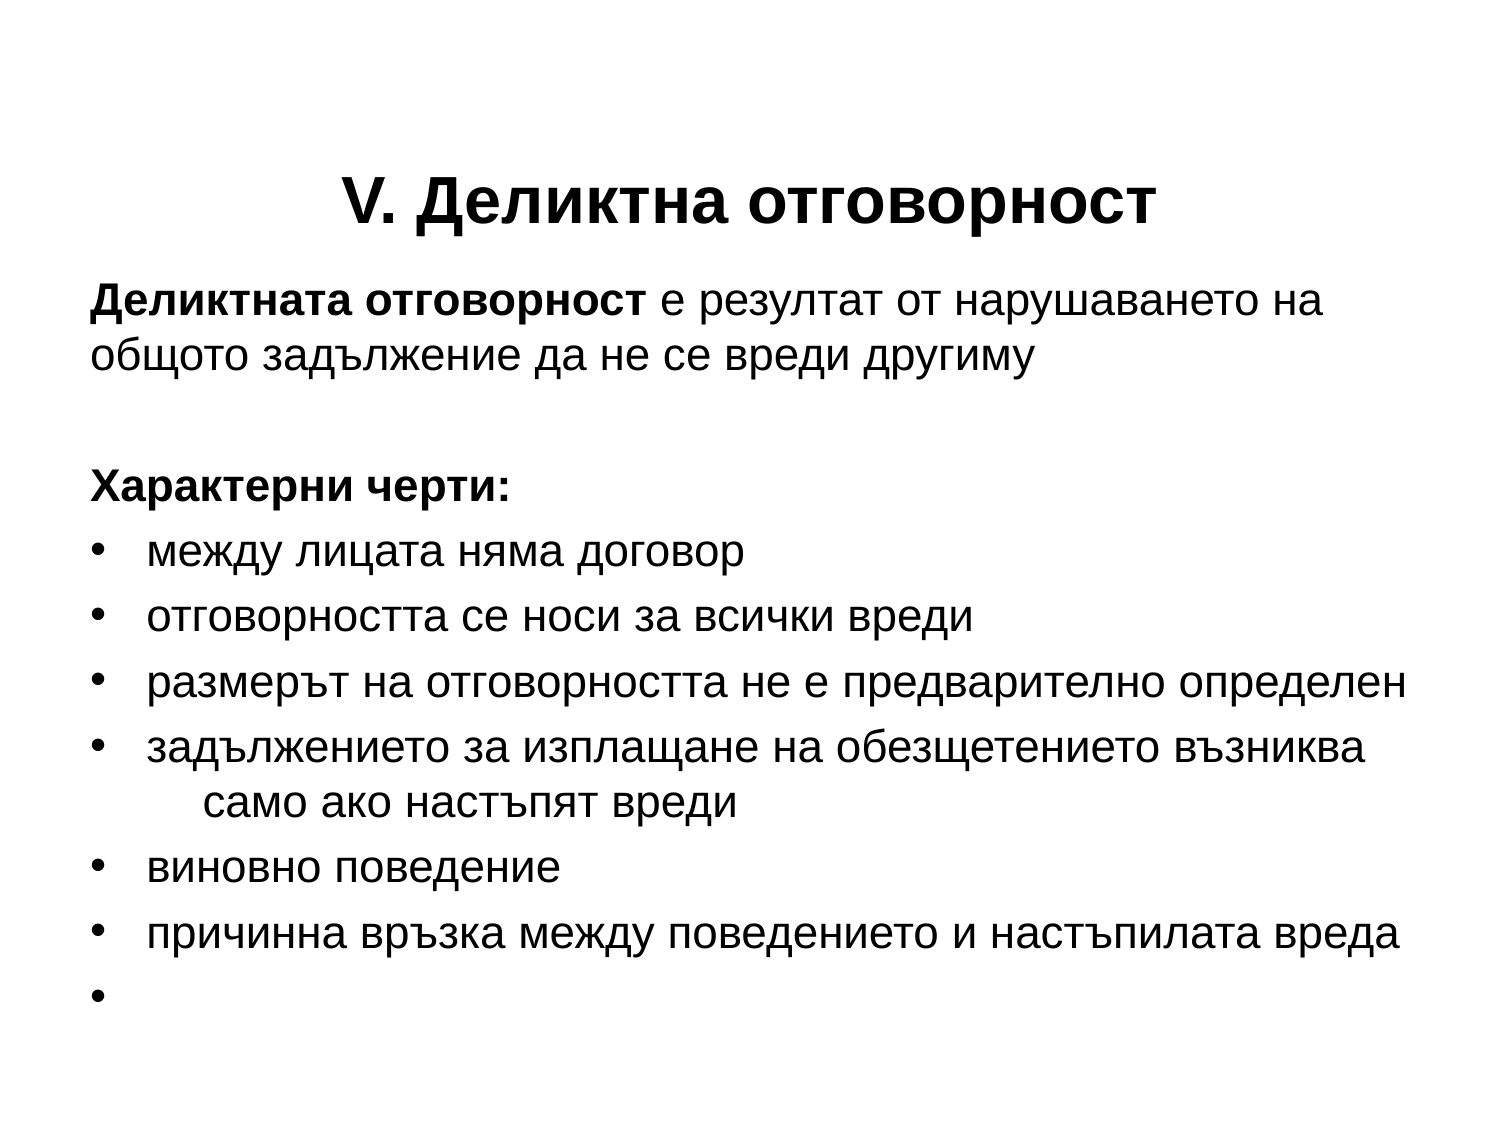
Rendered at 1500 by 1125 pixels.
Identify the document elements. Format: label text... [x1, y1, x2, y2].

title V. Деликтна отговорност [75, 45, 1426, 233]
list Деликтната отговорност е резултат от нарушаването на общото задължение да не се вреди другиму Характерни черти: между лицата няма договор отговорността се носи за всички вреди размерът на отговорността не е предварително определен задължението за изплащане на обезщетението възниква само ако настъпят вреди виновно поведение причинна връзка между поведението и настъпилата вреда [75, 262, 1426, 1005]
